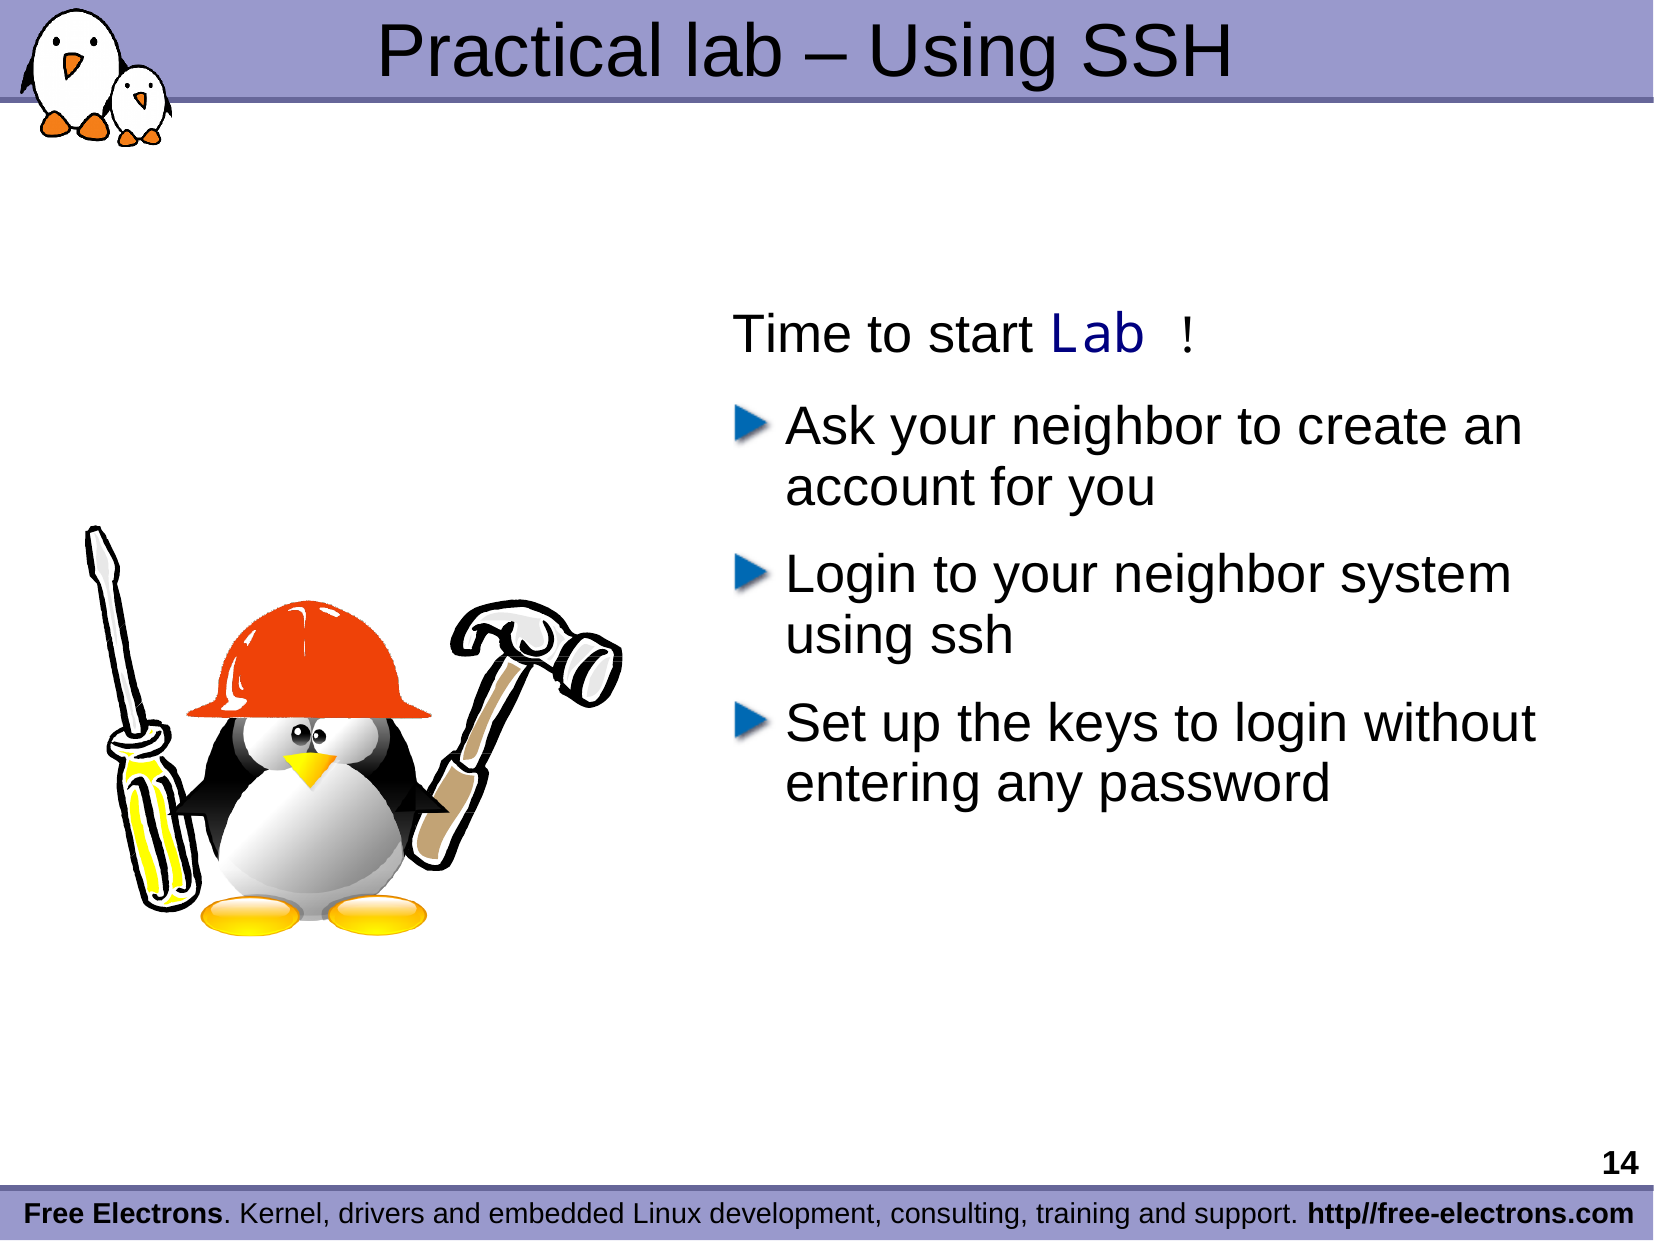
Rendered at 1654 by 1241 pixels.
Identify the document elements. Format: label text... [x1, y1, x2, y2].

text_box [125, 759, 162, 832]
text_box [85, 525, 162, 913]
text_box [133, 745, 162, 759]
picture [162, 597, 452, 937]
text_box [450, 599, 623, 863]
text_box [127, 776, 162, 880]
text_box [118, 750, 135, 757]
title Practical lab – Using SSH [60, 0, 1551, 102]
picture [20, 8, 172, 147]
list Time to start Lab ! Ask your neighbor to create an account for you Login to your neighbor system using ssh Set up the keys to login without entering any password [714, 294, 1576, 937]
text_box [155, 776, 162, 784]
